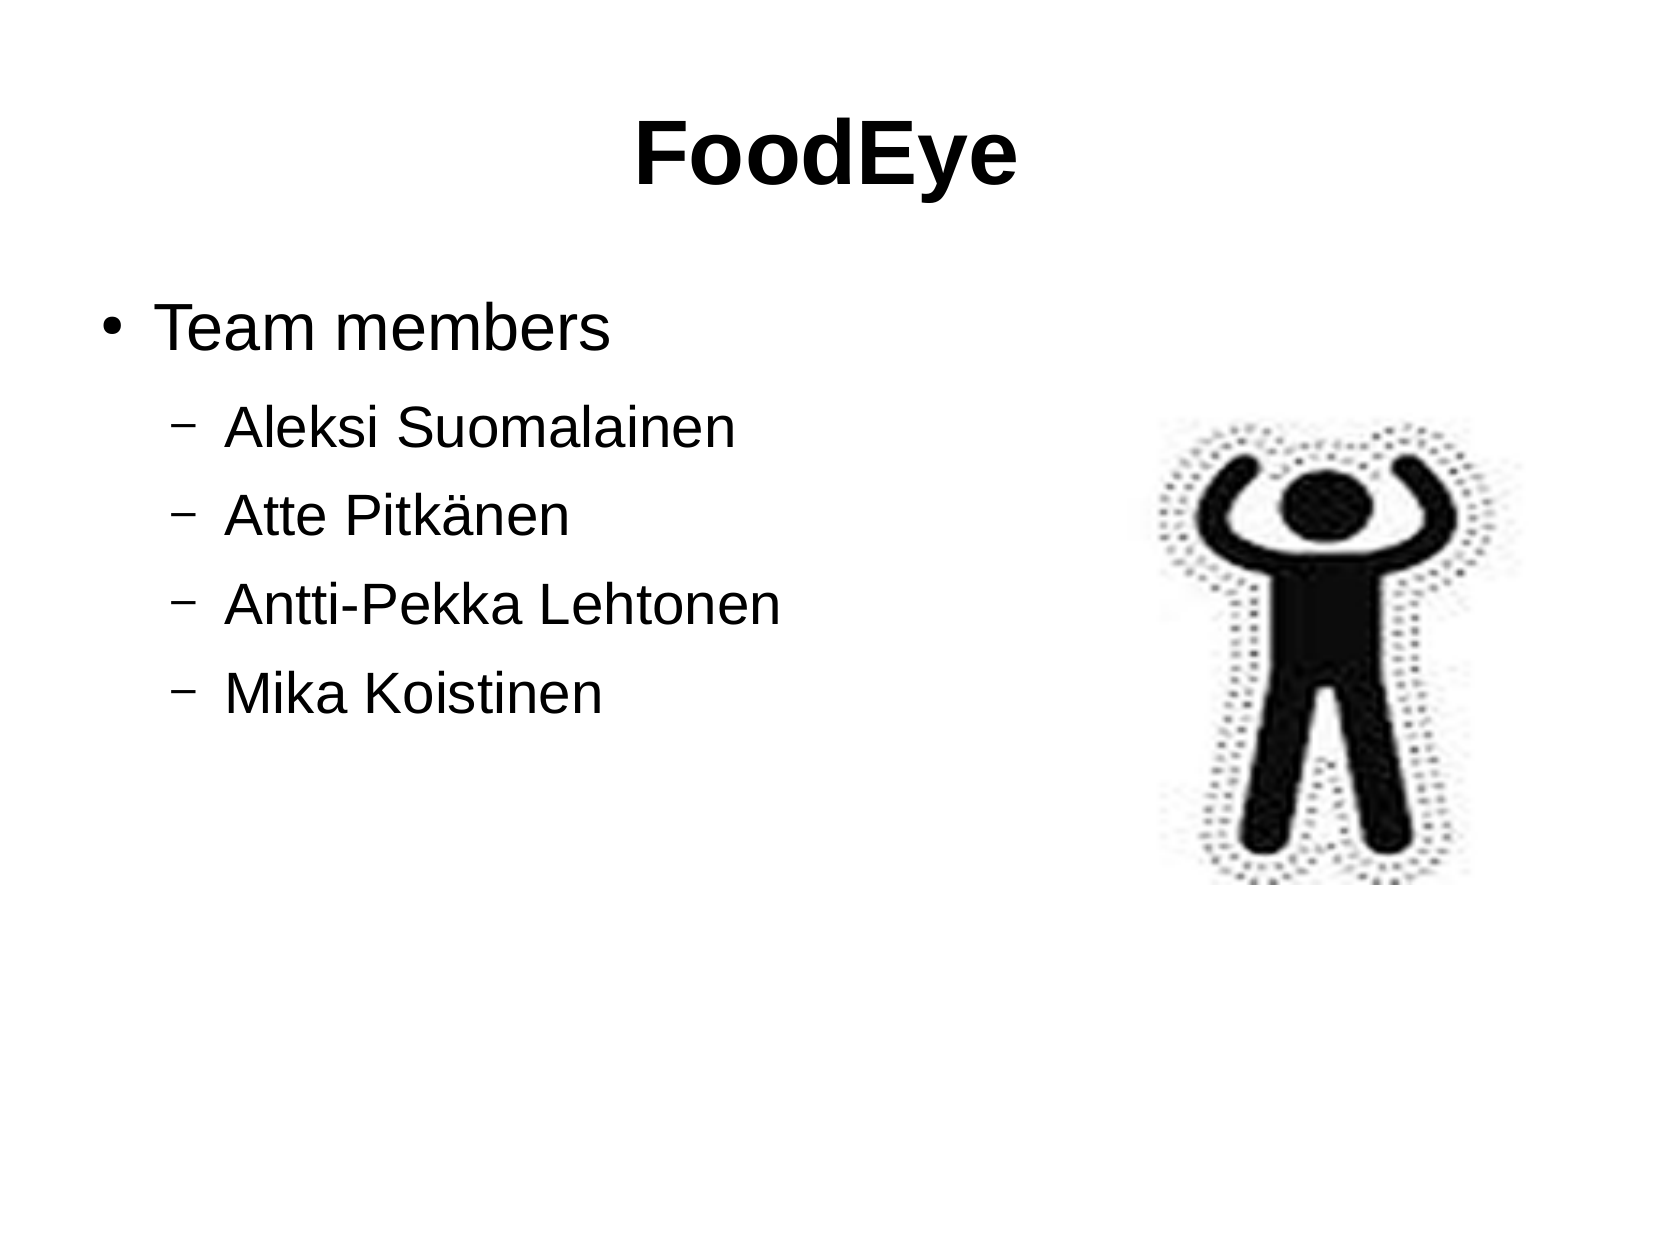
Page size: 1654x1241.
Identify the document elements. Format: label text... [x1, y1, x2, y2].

title FoodEye [82, 49, 1571, 257]
picture [1065, 404, 1561, 886]
list Team members Aleksi Suomalainen Atte Pitkänen Antti-Pekka Lehtonen Mika Koistinen [82, 290, 1571, 1010]
